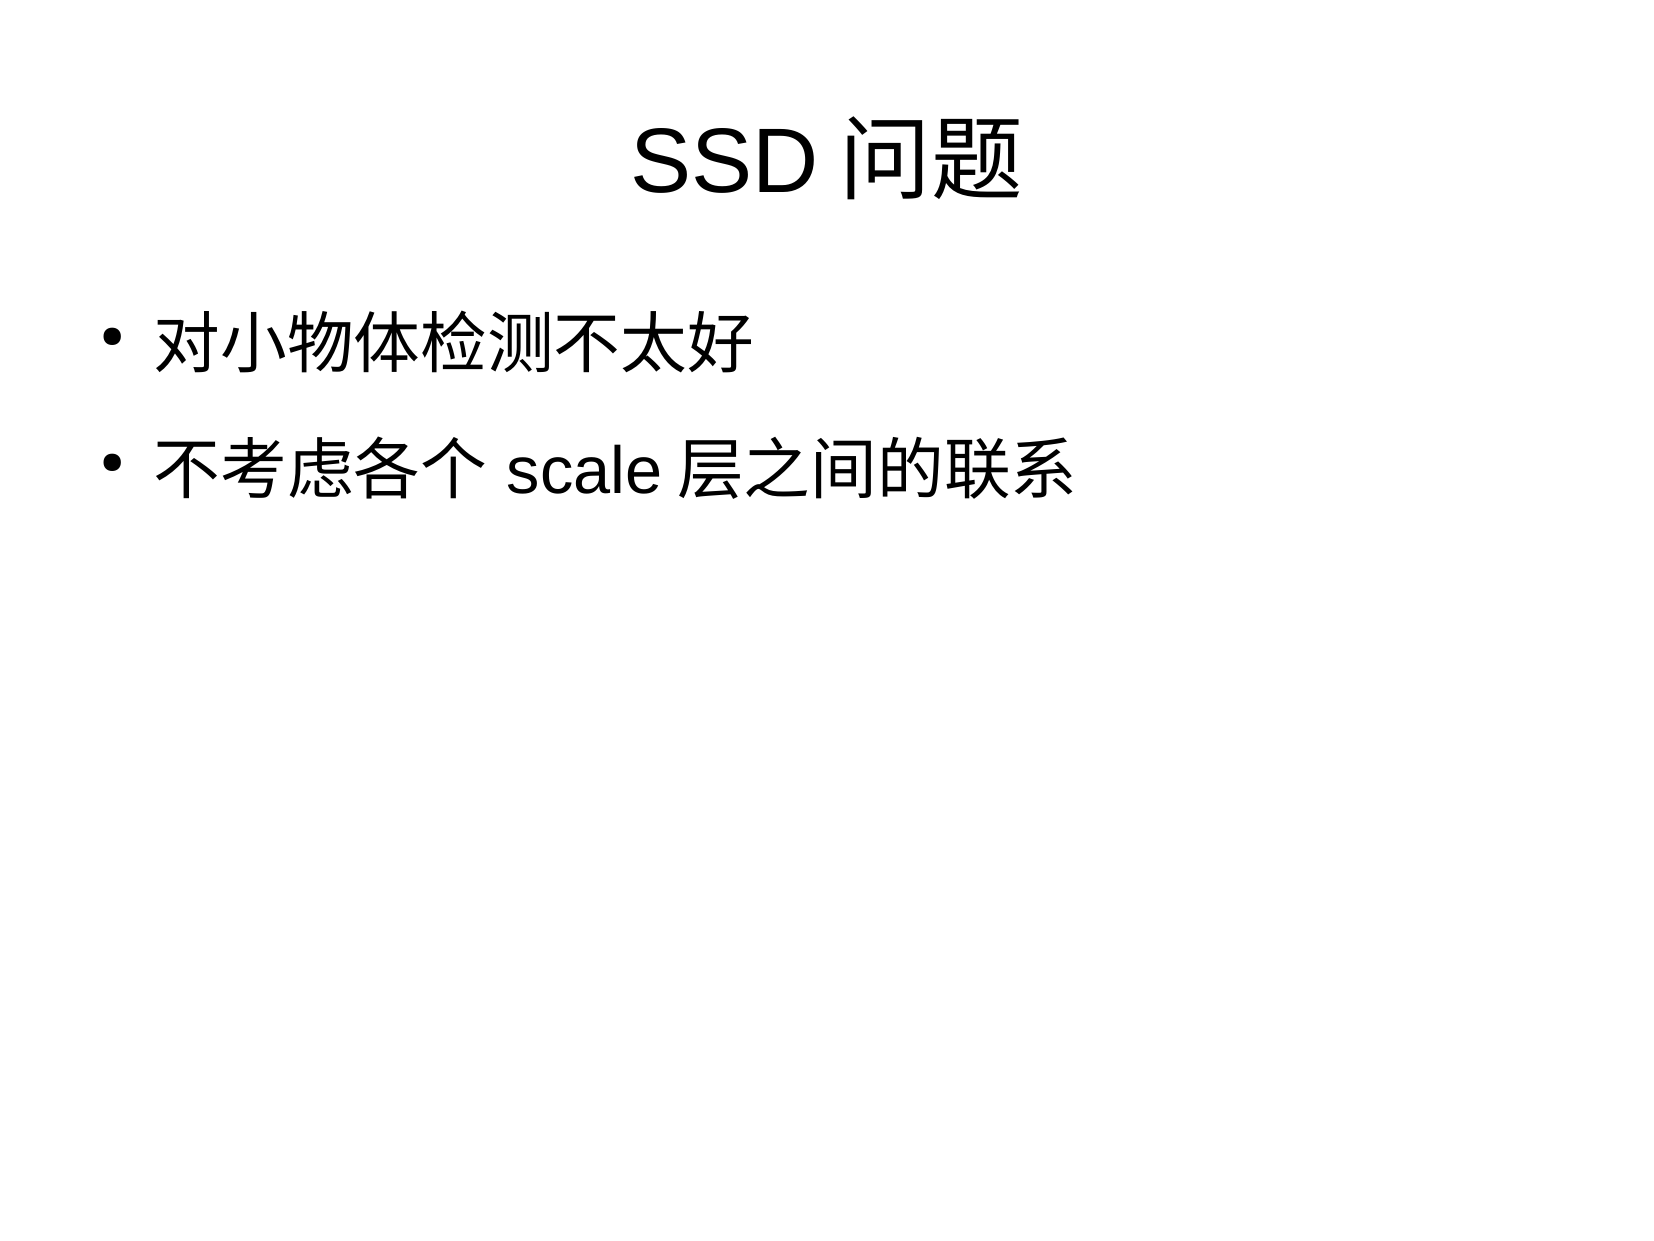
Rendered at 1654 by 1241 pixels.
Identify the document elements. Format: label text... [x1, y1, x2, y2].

list 对小物体检测不太好 不考虑各个scale层之间的联系 [82, 290, 1571, 1010]
title SSD问题 [82, 49, 1571, 257]
